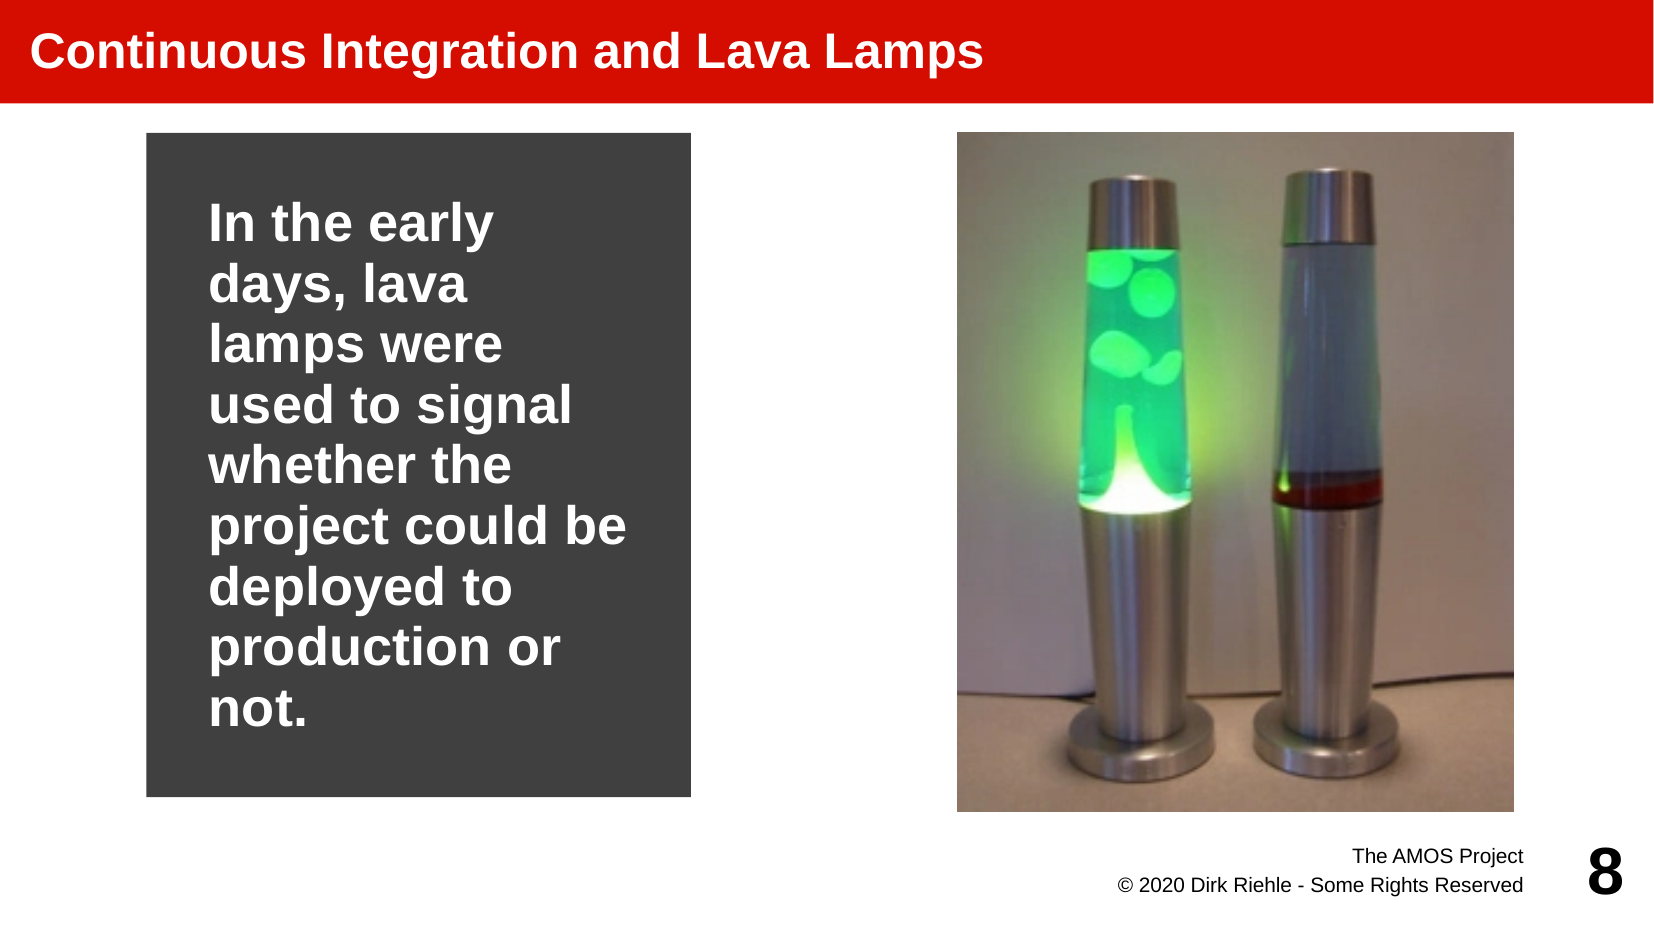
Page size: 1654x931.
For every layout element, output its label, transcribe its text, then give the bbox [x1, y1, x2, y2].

title Continuous Integration and Lava Lamps [0, 0, 1654, 104]
picture [957, 132, 1514, 812]
list In the early days, lava lamps were used to signal whether the project could be deployed to production or not. [146, 132, 691, 798]
